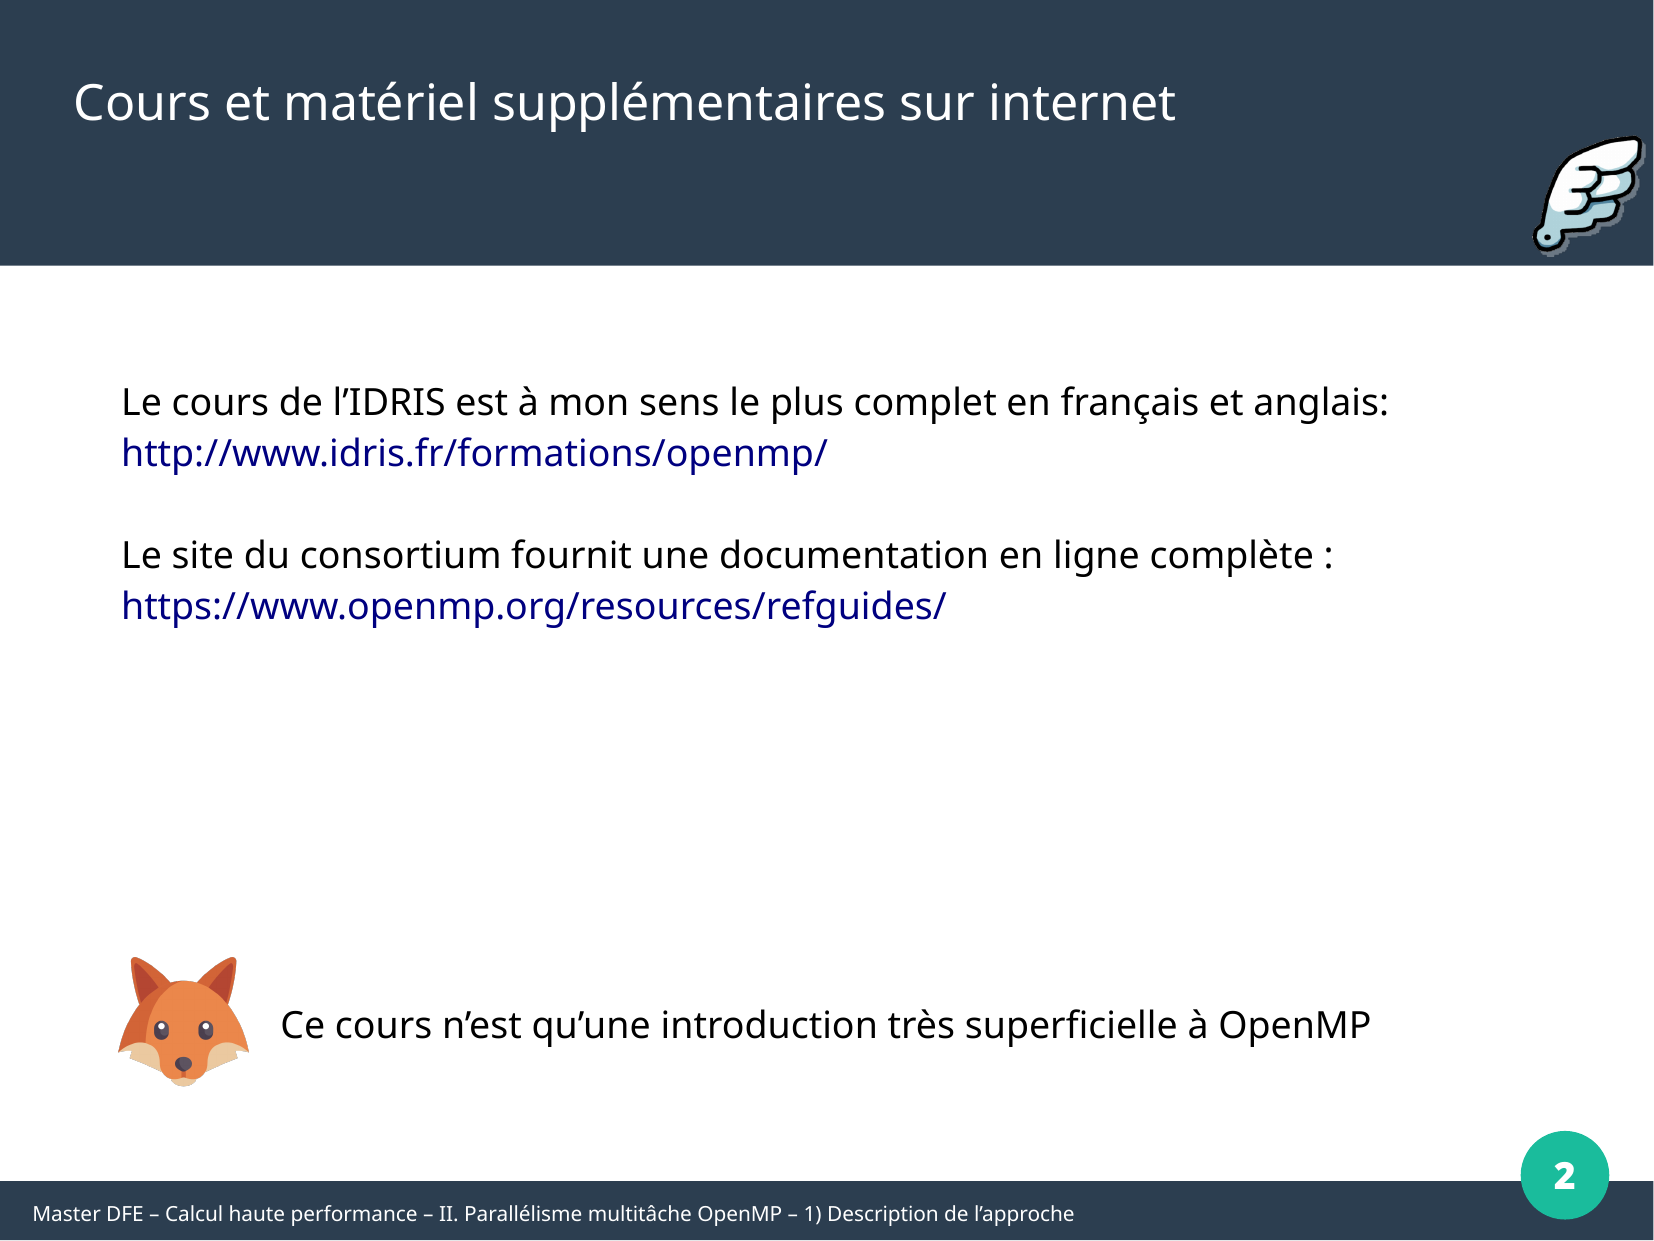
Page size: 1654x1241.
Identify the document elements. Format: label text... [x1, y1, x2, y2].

text_box Ce cours n’est qu’une introduction très superficielle à OpenMP [265, 990, 1542, 1108]
text_box Cours et matériel supplémentaires sur internet [59, 59, 1477, 142]
text_box Master DFE – Calcul haute performance – II. Parallélisme multitâche OpenMP – 1) Description de l’approche [17, 1191, 1436, 1235]
text_box Le cours de l’IDRIS est à mon sens le plus complet en français et anglais: http://www.idris.fr/formations/openmp/ Le site du consortium fournit une documentation en ligne complète : https://www.openmp.org/resources/refguides/ [106, 367, 1607, 840]
picture [118, 956, 249, 1087]
picture [1529, 134, 1646, 253]
